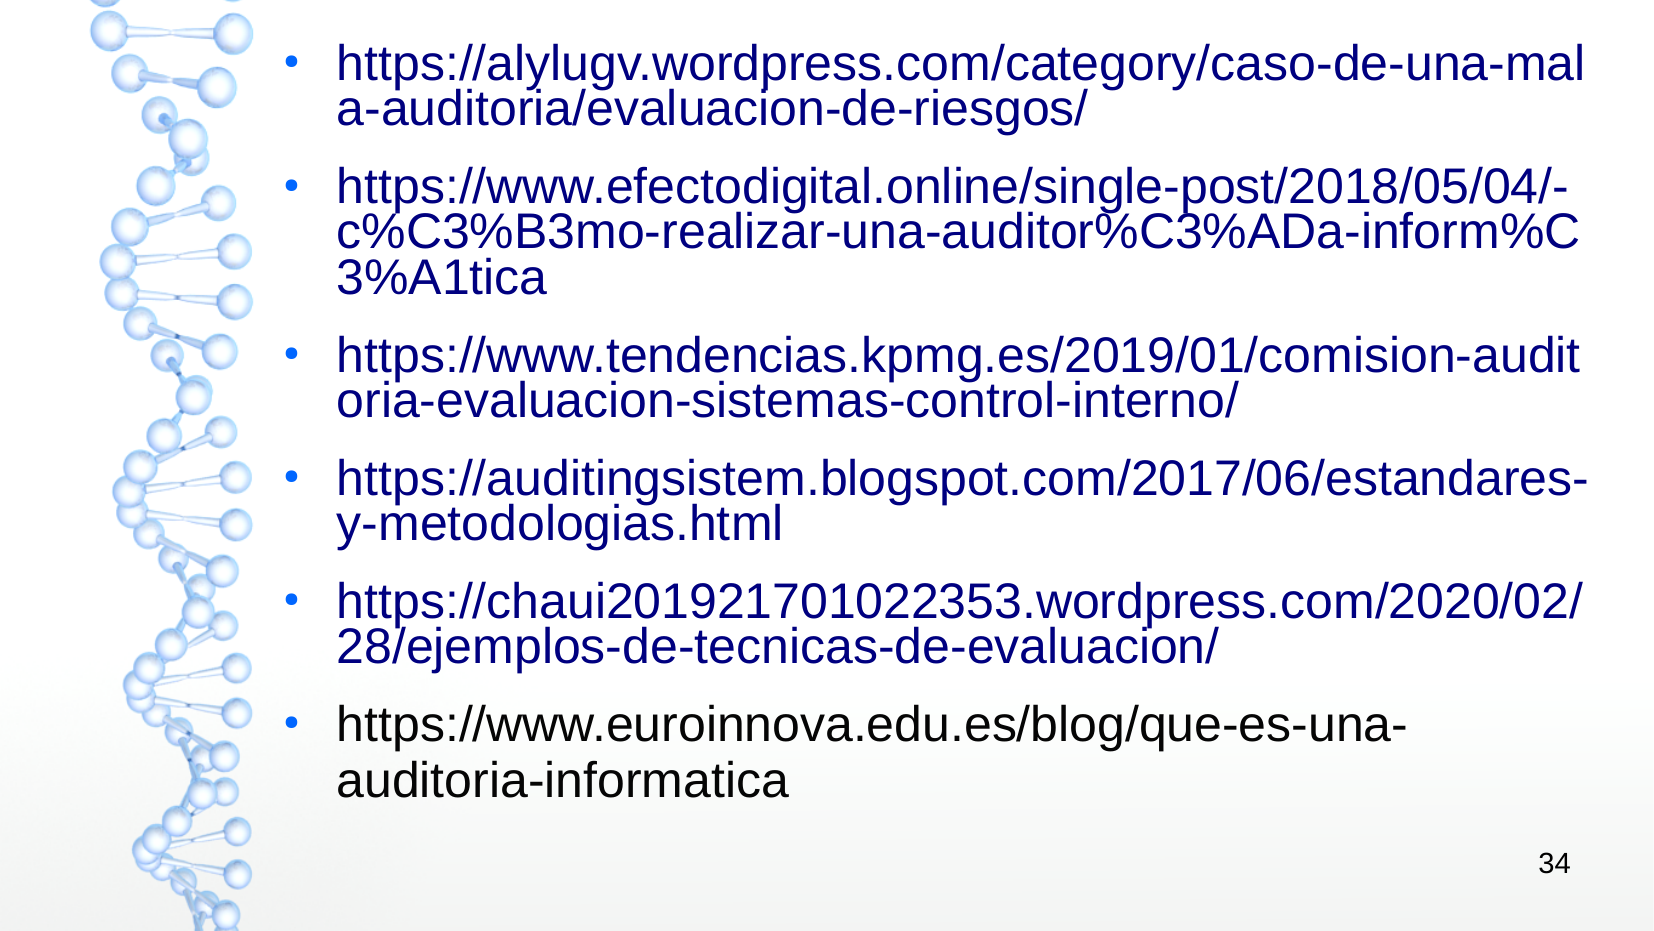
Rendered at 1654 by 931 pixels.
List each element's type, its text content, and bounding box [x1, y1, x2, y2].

picture [0, 0, 1654, 931]
list https://alylugv.wordpress.com/category/caso-de-una-mala-auditoria/evaluacion-de-riesgos/ https://www.efectodigital.online/single-post/2018/05/04/-c%C3%B3mo-realizar-una-auditor%C3%ADa-inform%C3%A1tica https://www.tendencias.kpmg.es/2019/01/comision-auditoria-evaluacion-sistemas-control-interno/ https://auditingsistem.blogspot.com/2017/06/estandares-y-metodologias.html https://chaui201921701022353.wordpress.com/2020/02/28/ejemplos-de-tecnicas-de-evaluacion/ https://www.euroinnova.edu.es/blog/que-es-una-auditoria-informatica [265, 35, 1595, 827]
